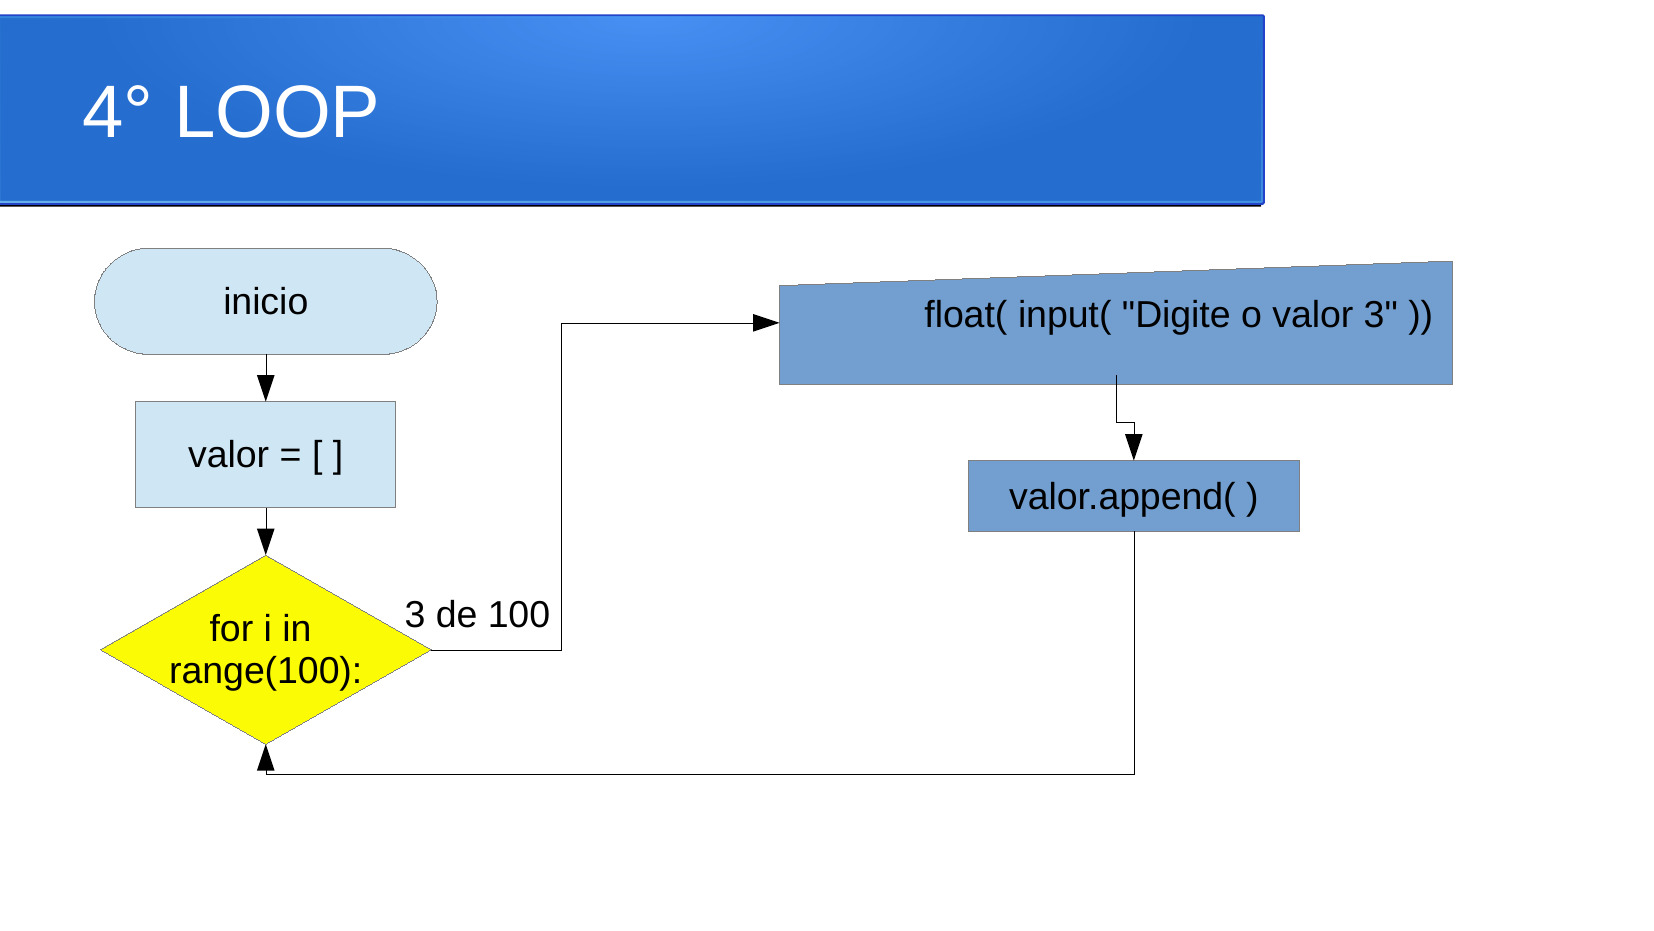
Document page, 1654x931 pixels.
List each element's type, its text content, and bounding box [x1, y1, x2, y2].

text_box valor.append( ) [968, 460, 1300, 532]
title 4° LOOP [82, 35, 1235, 189]
text_box for i in range(100): [100, 555, 432, 745]
text_box float( input( "Digite o valor 3" )) [779, 261, 1453, 385]
text_box valor = [ ] [135, 401, 396, 508]
text_box 3 de 100 [389, 586, 615, 686]
text_box inicio [94, 248, 438, 355]
